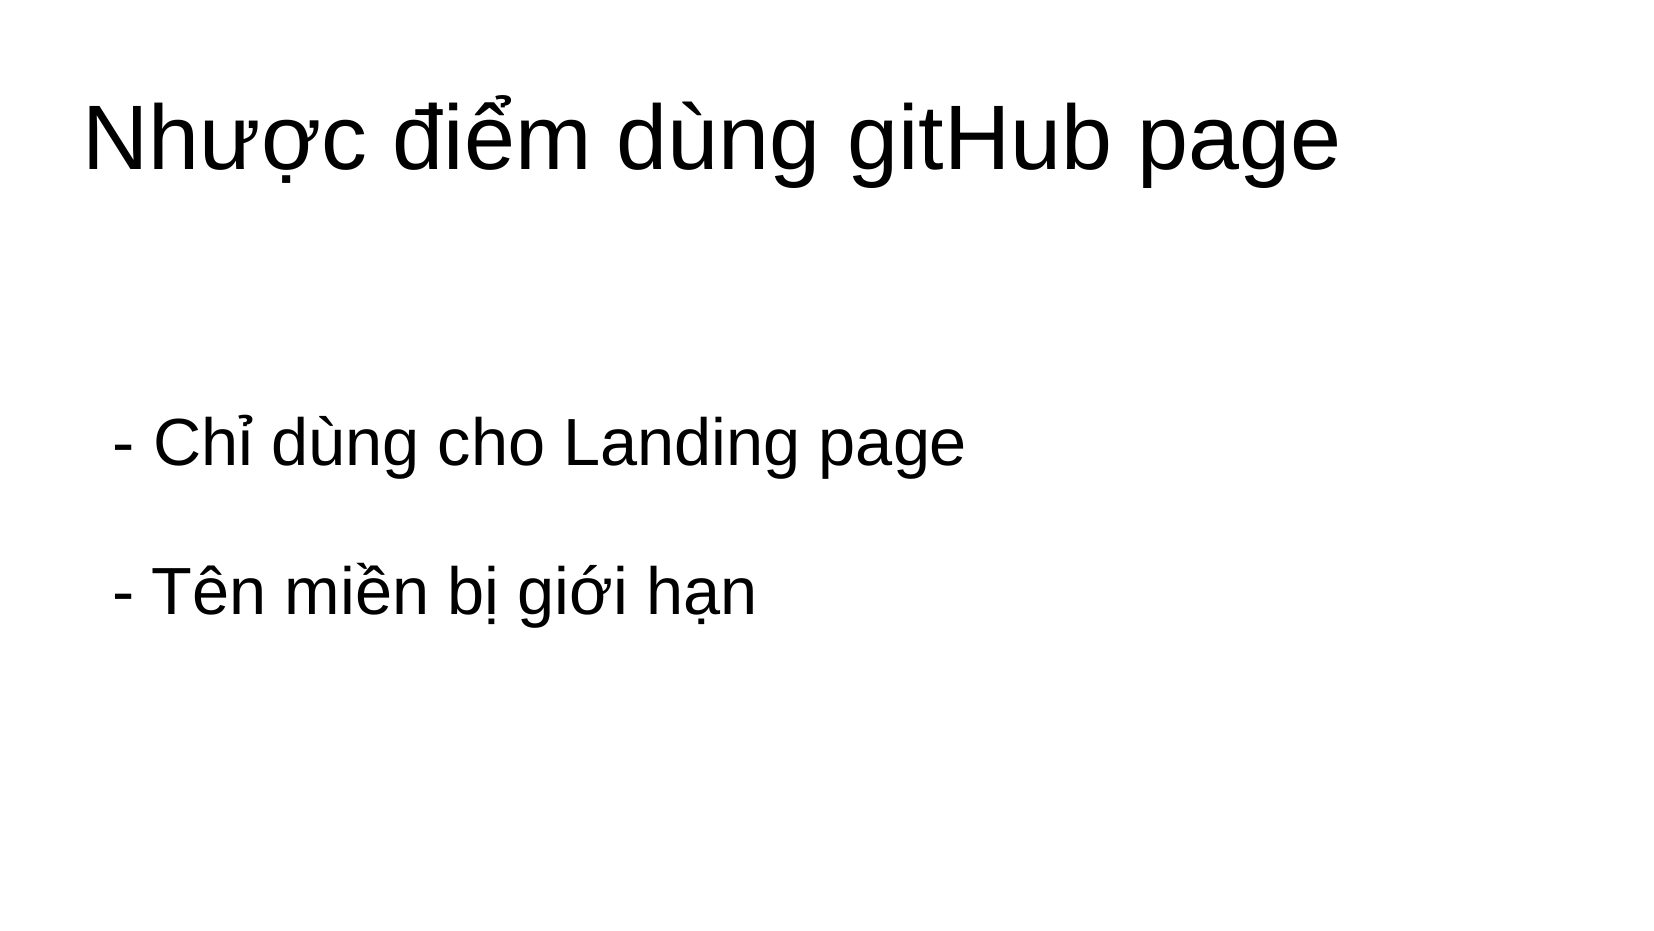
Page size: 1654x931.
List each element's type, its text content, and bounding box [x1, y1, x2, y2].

title Nhược điểm dùng gitHub page [82, 12, 1571, 263]
subtitle - Chỉ dùng cho Landing page - Tên miền bị giới hạn [112, 262, 1463, 802]
